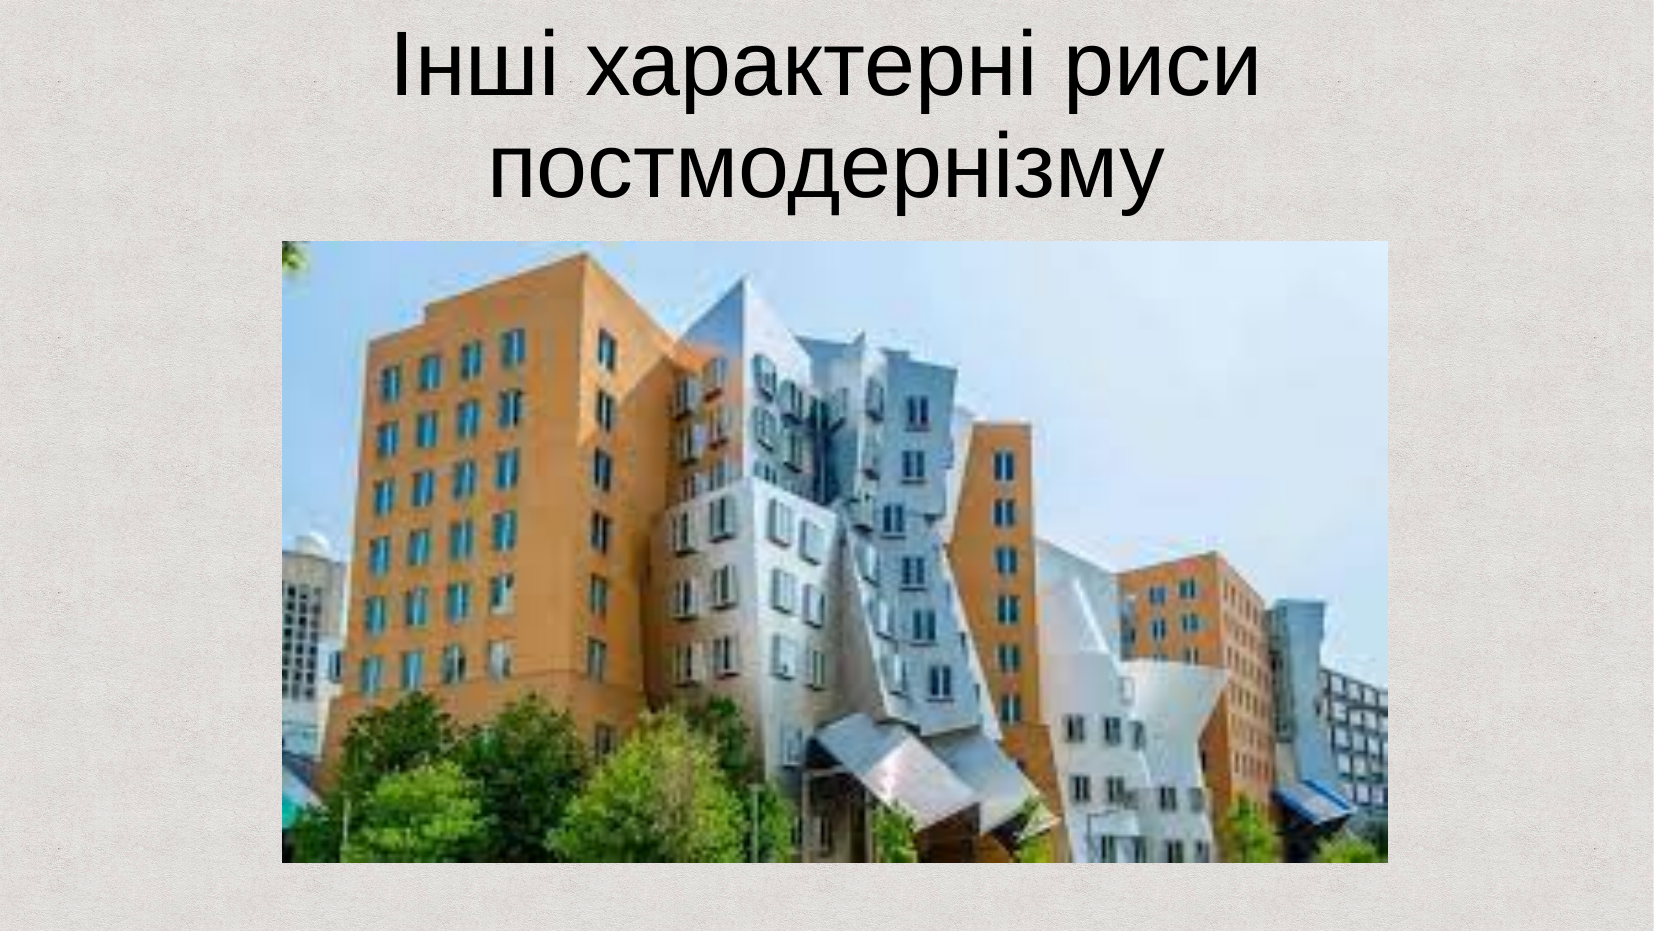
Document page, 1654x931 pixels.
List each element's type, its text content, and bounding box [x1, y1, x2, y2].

picture [0, 0, 1654, 931]
title Інші характерні риси постмодернізму [82, 12, 1571, 218]
